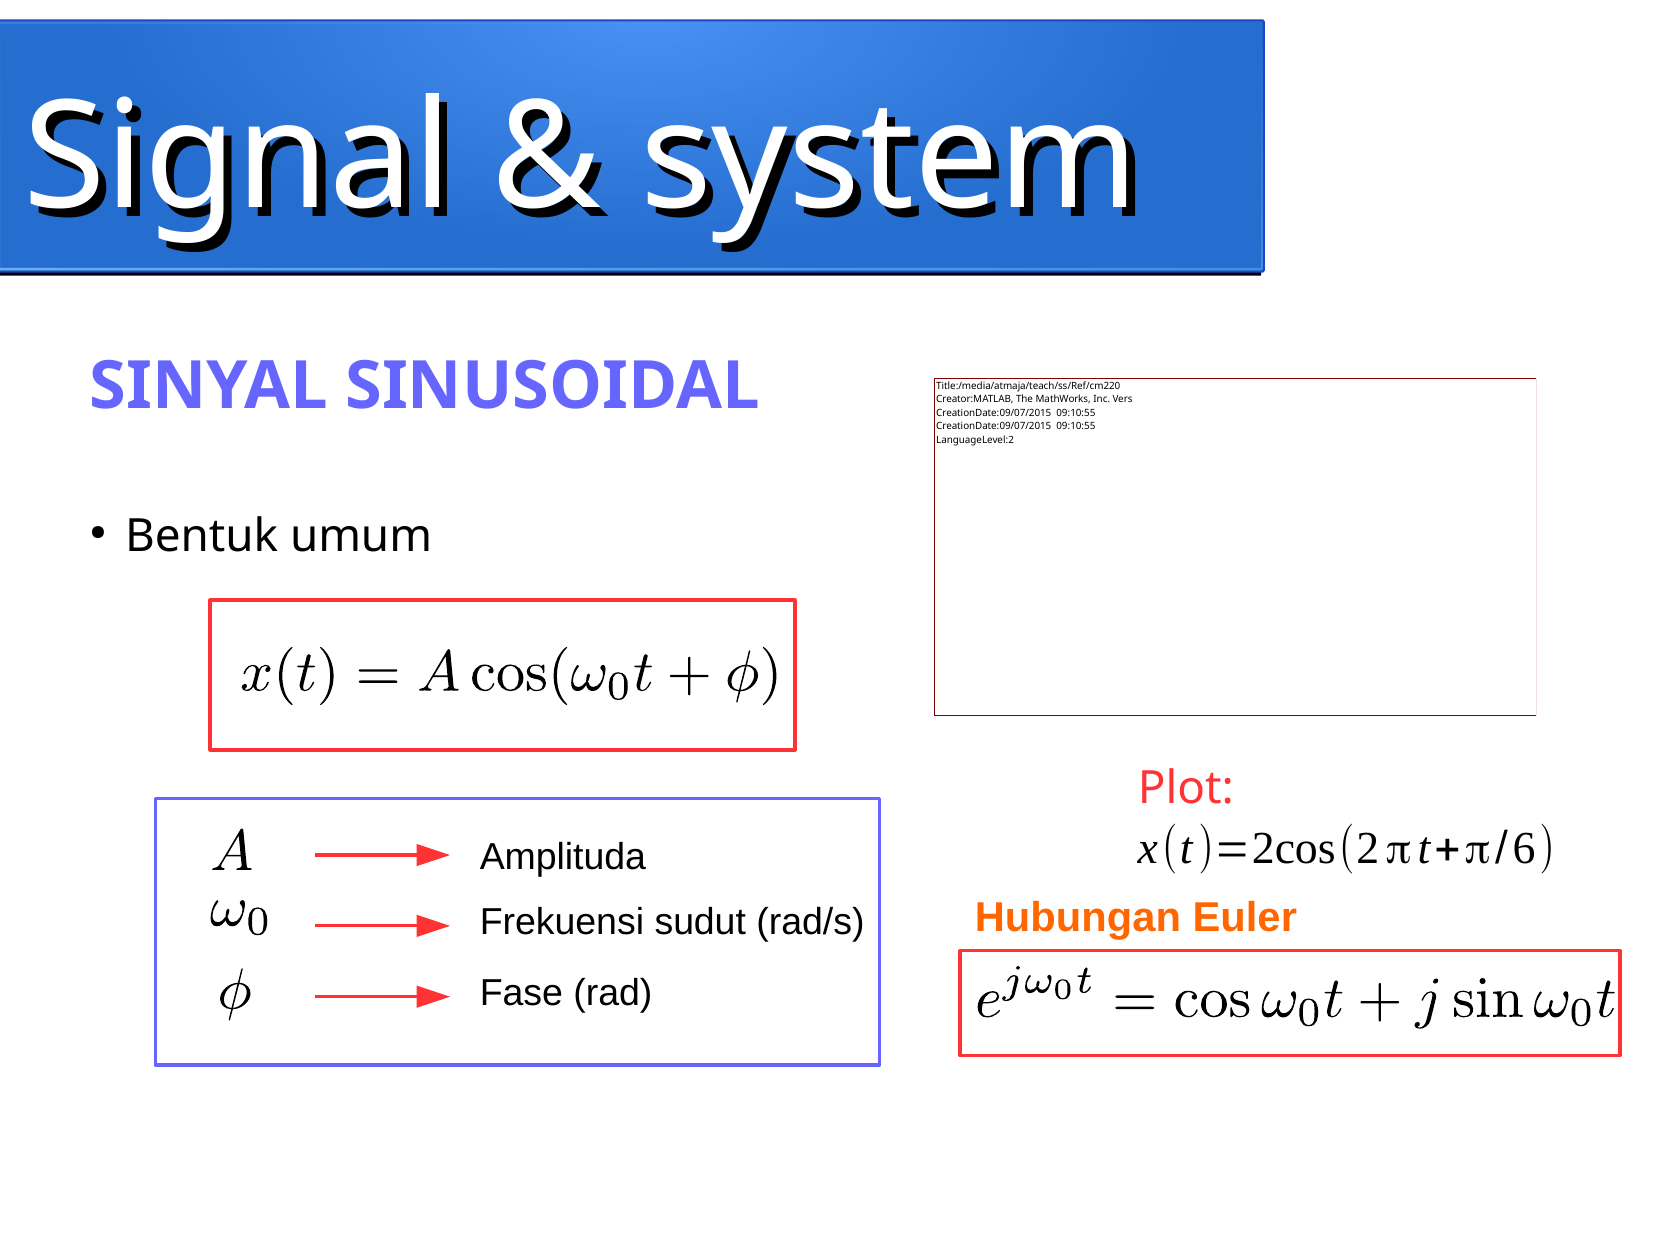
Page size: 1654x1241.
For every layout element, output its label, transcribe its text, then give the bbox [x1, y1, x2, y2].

text_box Amplituda [465, 828, 661, 886]
text_box [217, 968, 252, 1021]
text_box [210, 900, 270, 936]
text_box [975, 965, 1617, 1029]
text_box SINYAL SINUSOIDAL [75, 330, 855, 423]
title Signal & system [23, 0, 1323, 325]
text_box Hubungan Euler [960, 885, 1531, 948]
text_box Plot: [1123, 747, 1255, 869]
chart [1128, 821, 1561, 877]
text_box Bentuk umum [75, 495, 464, 564]
text_box [210, 828, 254, 871]
text_box [240, 646, 783, 706]
text_box Fase (rad) [465, 964, 668, 1021]
picture [933, 377, 1537, 716]
text_box Frekuensi sudut (rad/s) [465, 893, 878, 950]
